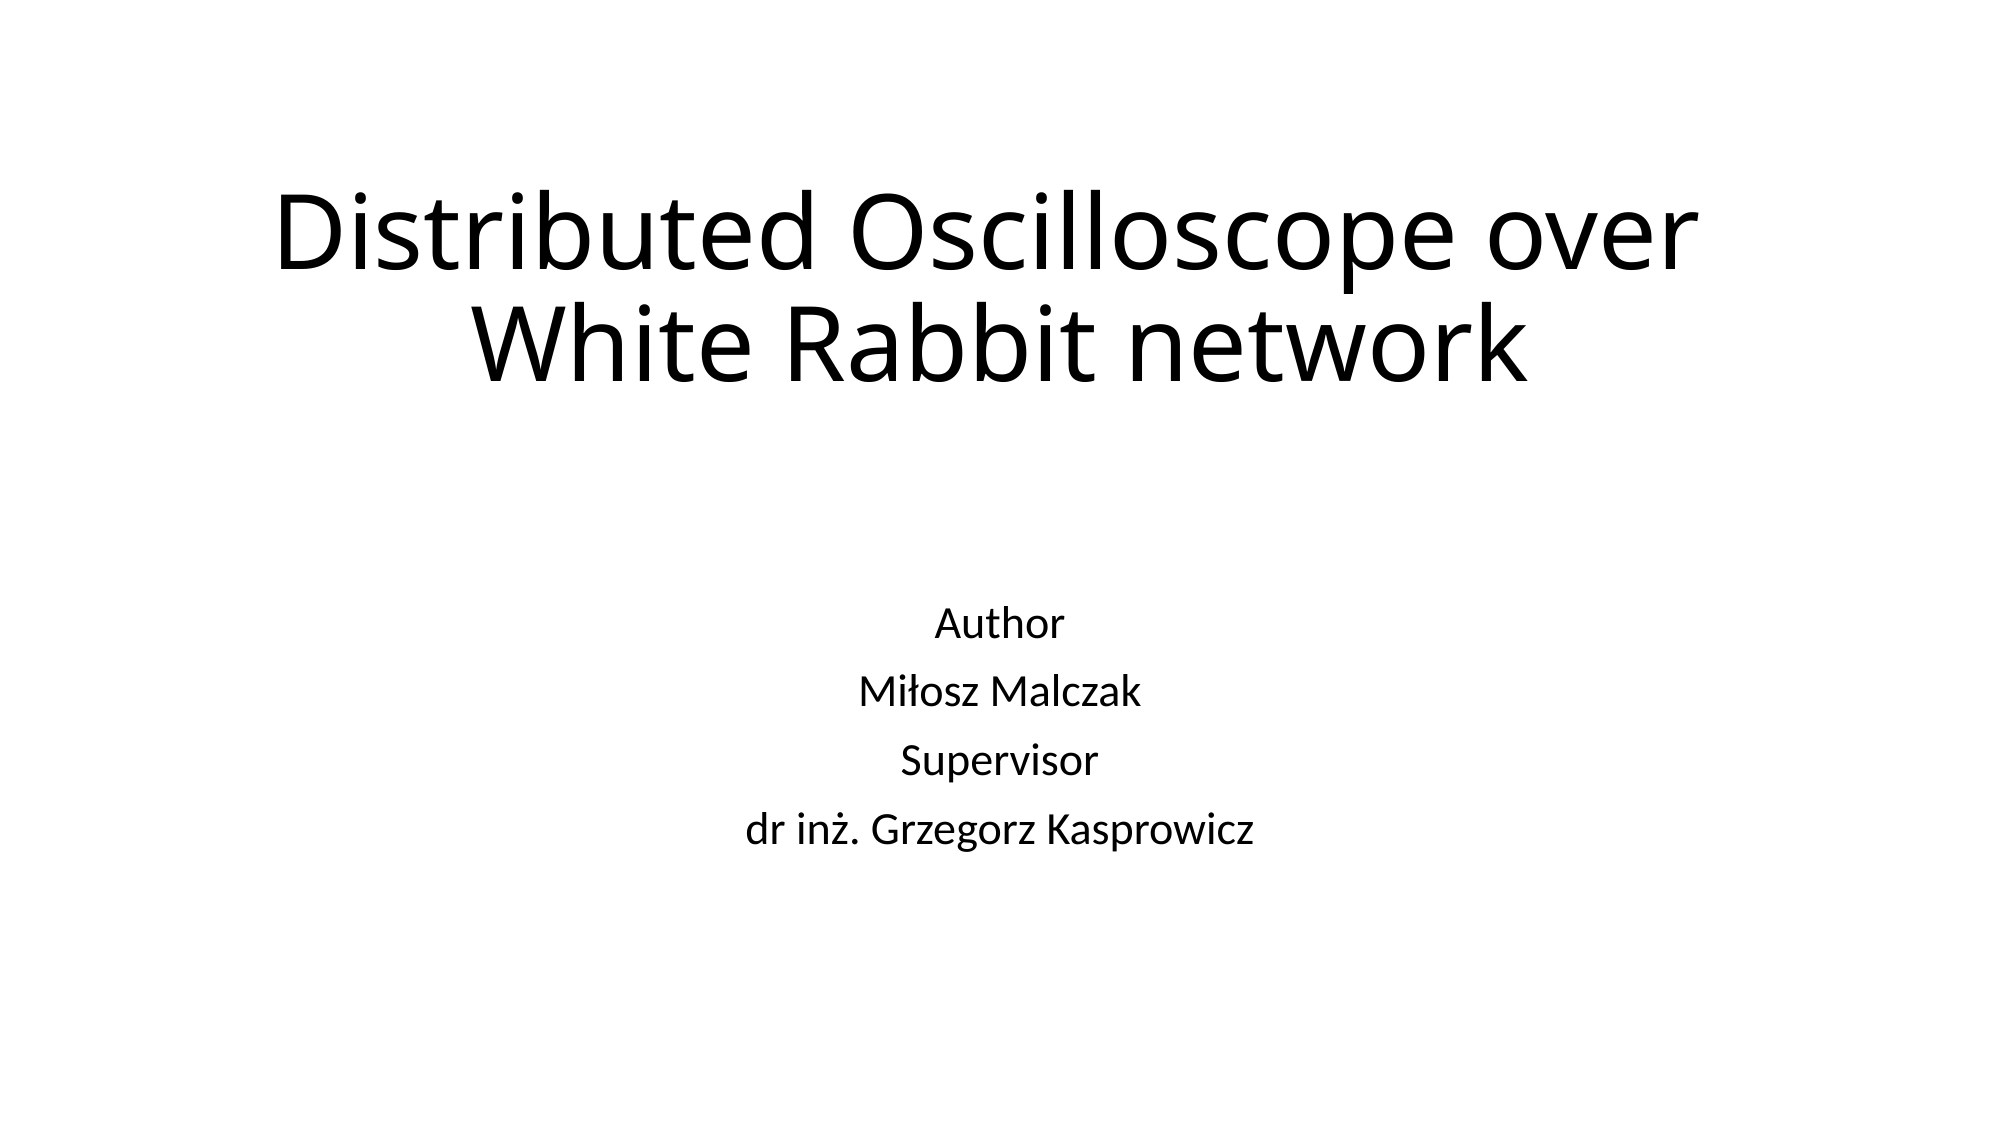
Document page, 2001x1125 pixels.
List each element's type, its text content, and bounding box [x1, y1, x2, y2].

title Distributed Oscilloscope over White Rabbit network [249, 20, 1750, 412]
subtitle Author Miłosz Malczak Supervisor dr inż. Grzegorz Kasprowicz [249, 590, 1750, 863]
